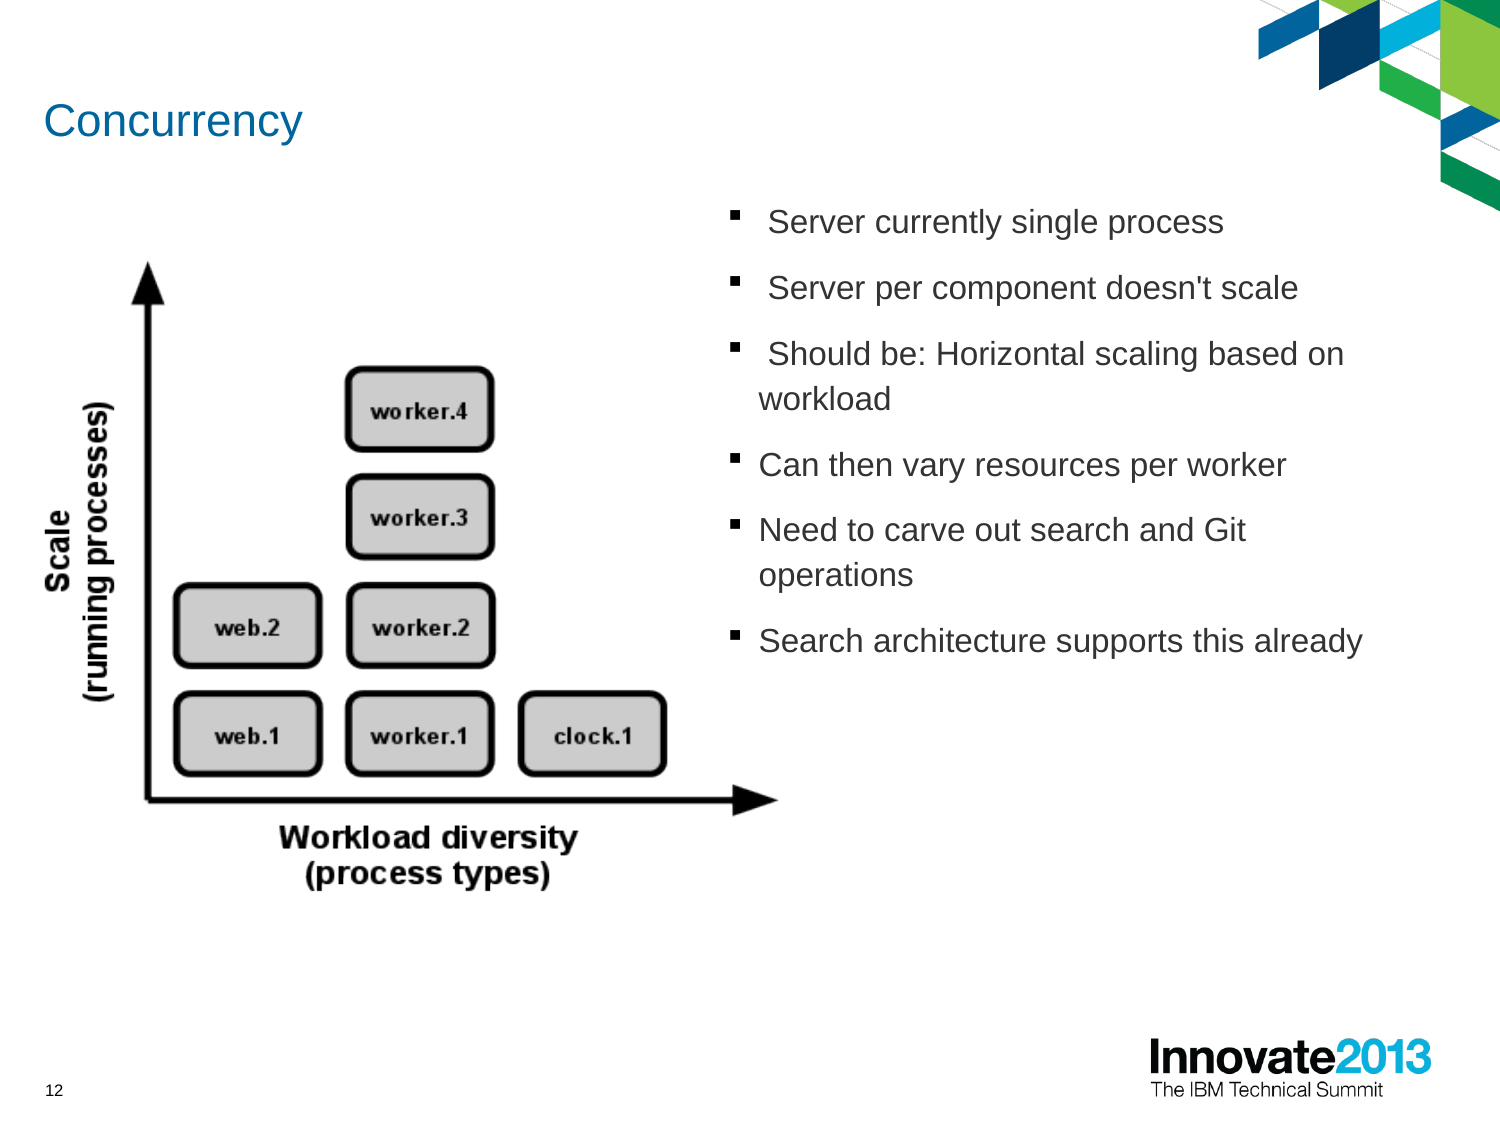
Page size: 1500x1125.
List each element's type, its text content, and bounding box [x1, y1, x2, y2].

list Server currently single process Server per component doesn't scale Should be: Horizontal scaling based on workload Can then vary resources per worker Need to carve out search and Git operations Search architecture supports this already [712, 187, 1426, 996]
picture [36, 252, 788, 901]
picture [1254, 0, 1500, 219]
title Concurrency [28, 87, 1247, 154]
picture [1150, 1034, 1433, 1105]
text_box <number> [29, 1072, 91, 1103]
